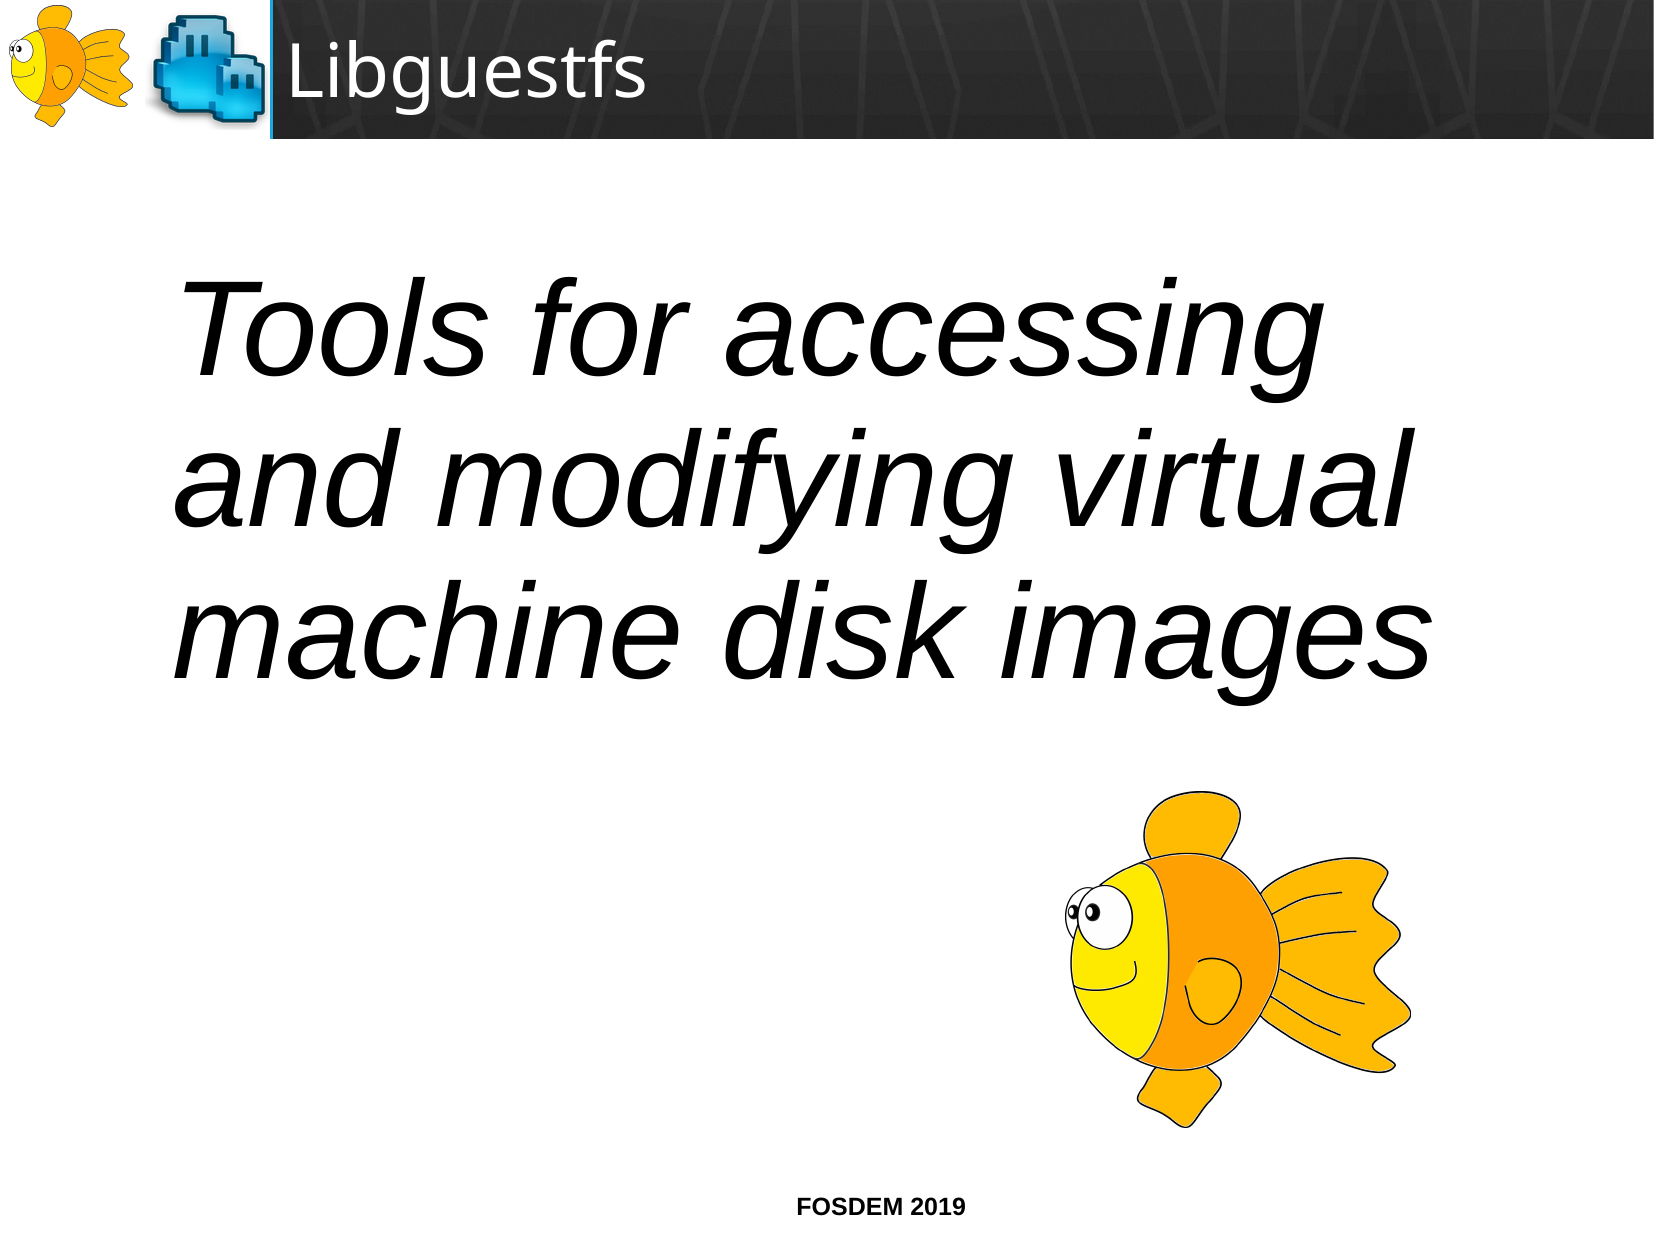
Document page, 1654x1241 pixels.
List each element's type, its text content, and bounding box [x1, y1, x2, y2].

text_box Tools for accessing and modifying virtual machine disk images [86, 244, 1576, 1126]
picture [145, 0, 1654, 139]
picture [9, 5, 133, 127]
picture [1065, 791, 1411, 1128]
title Libguestfs [285, 11, 1653, 126]
